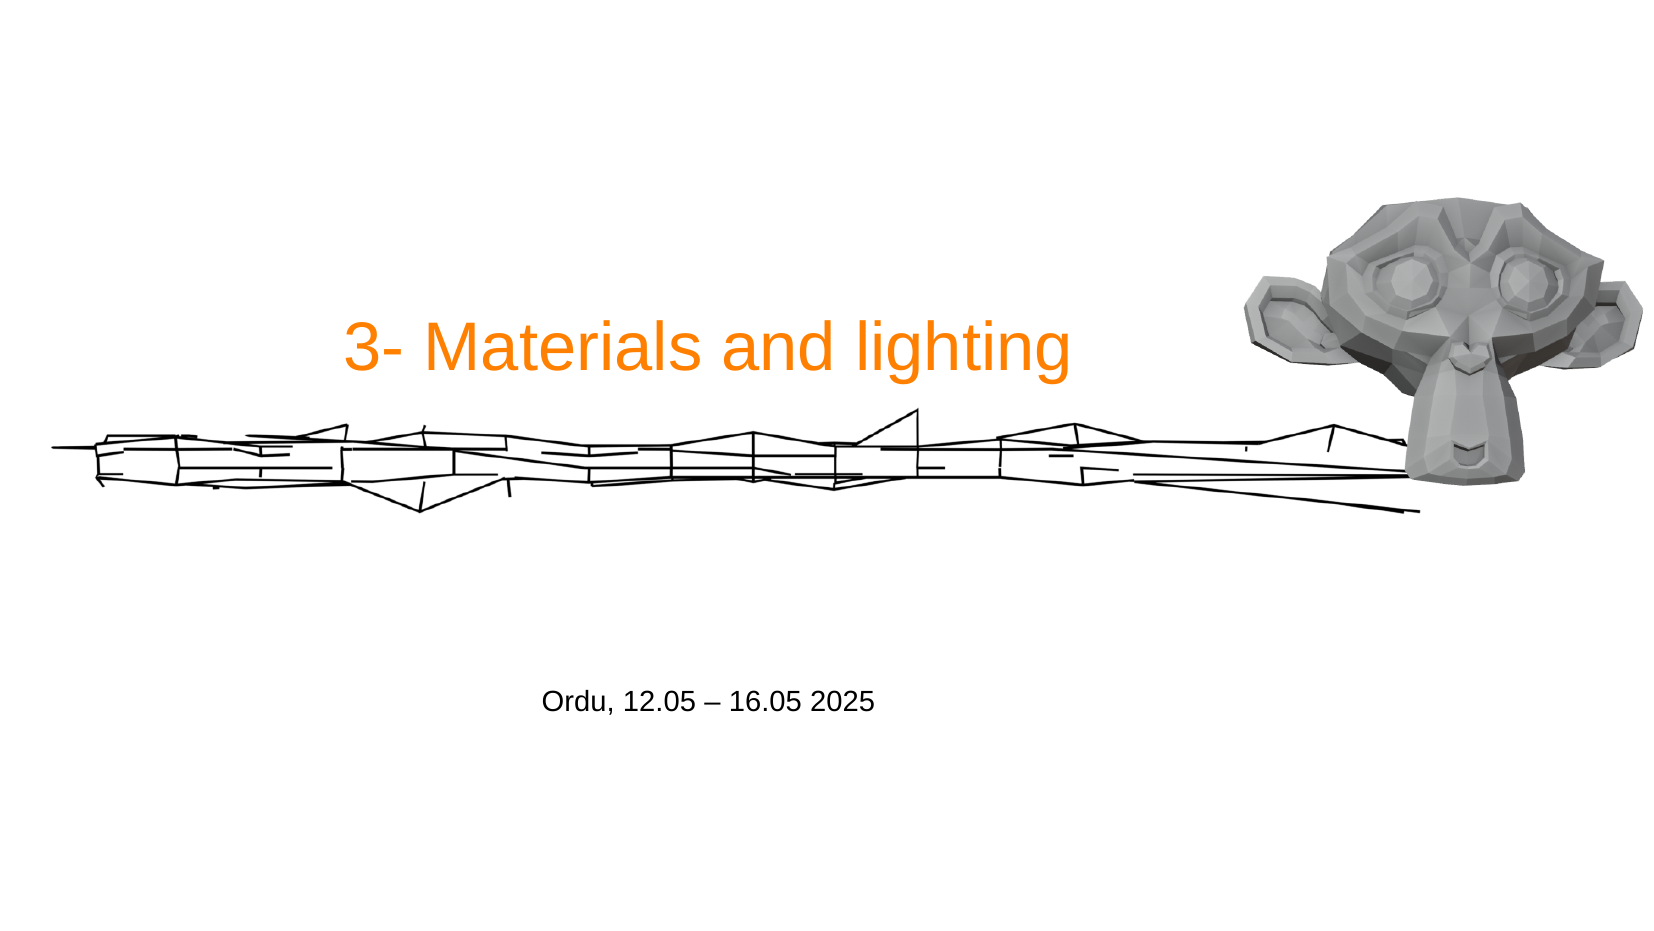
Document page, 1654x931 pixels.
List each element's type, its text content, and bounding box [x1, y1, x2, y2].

picture [35, 177, 1654, 538]
title 3- Materials and lighting [88, 265, 1329, 429]
title Ordu, 12.05 – 16.05 2025 [88, 620, 1329, 783]
